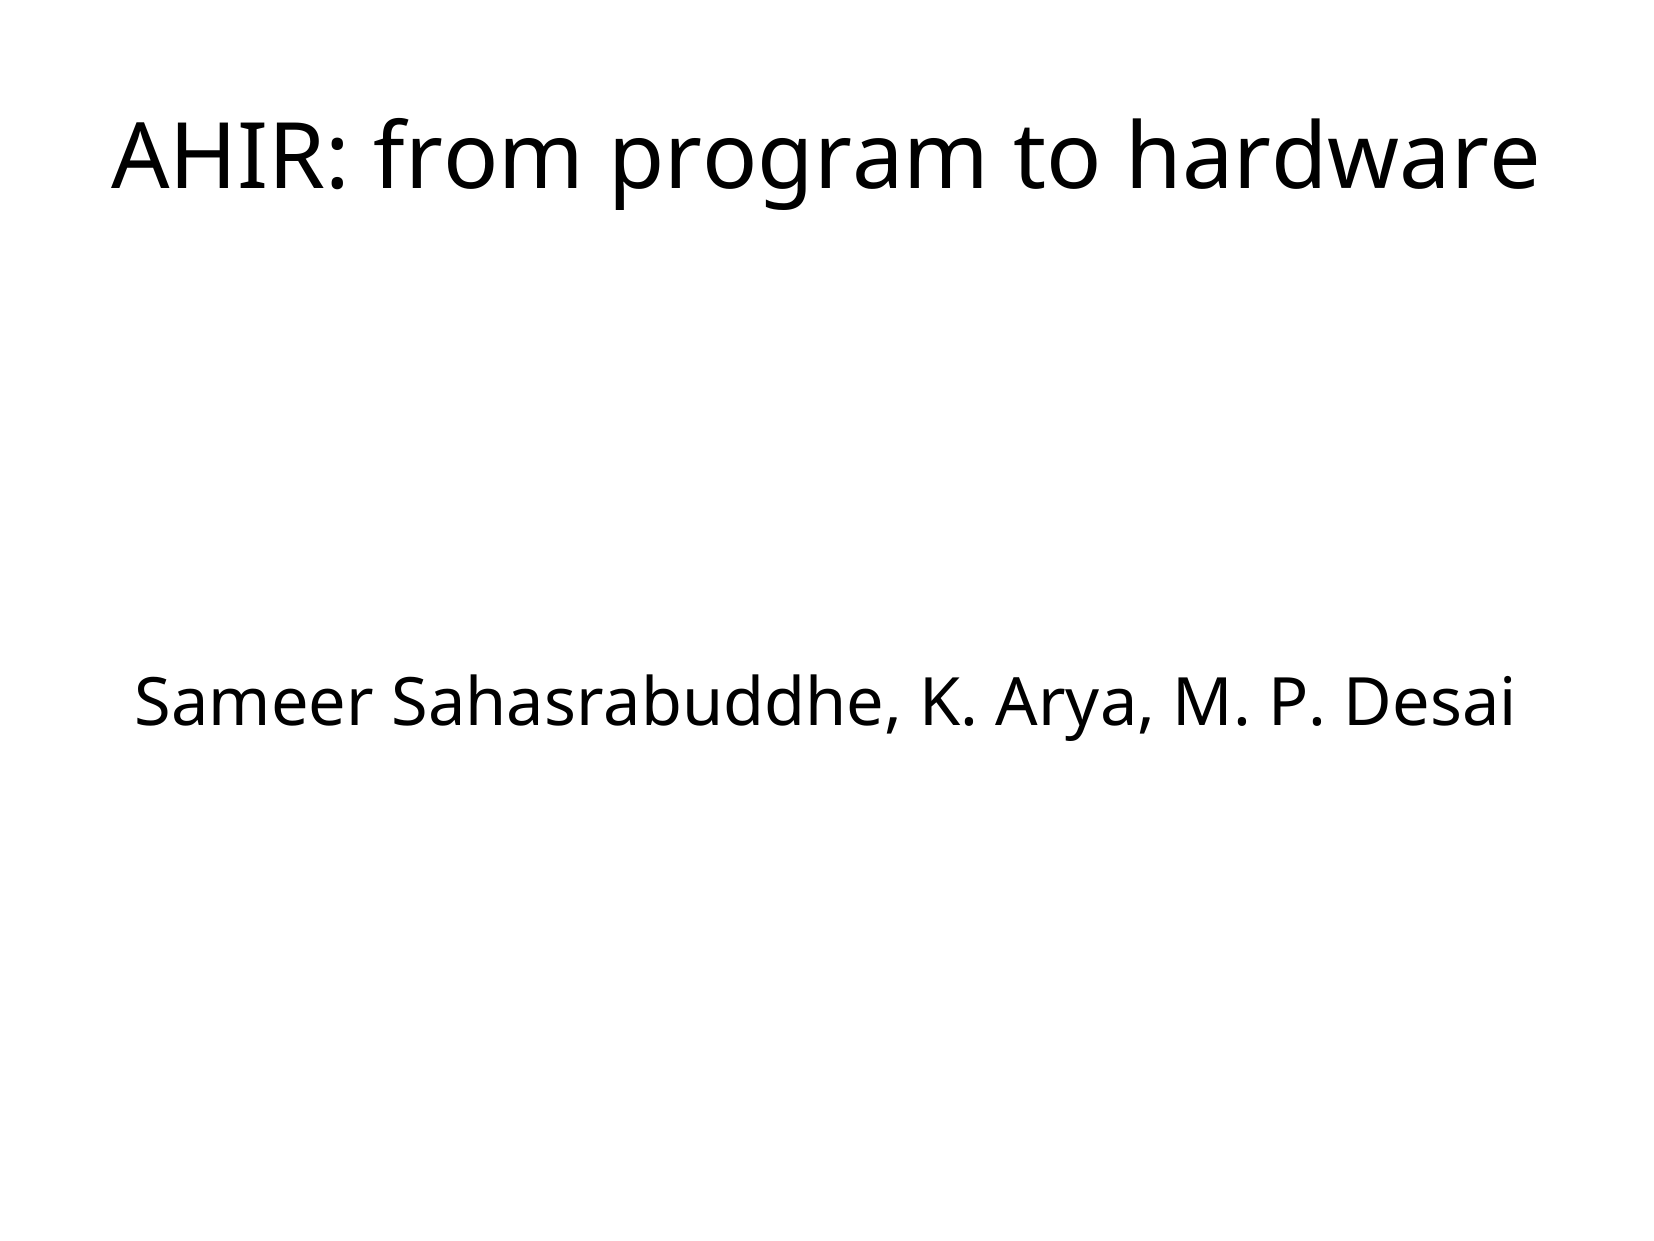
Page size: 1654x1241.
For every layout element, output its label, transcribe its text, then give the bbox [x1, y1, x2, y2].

title AHIR: from program to hardware [82, 49, 1571, 257]
subtitle Sameer Sahasrabuddhe, K. Arya, M. P. Desai [82, 290, 1571, 1109]
